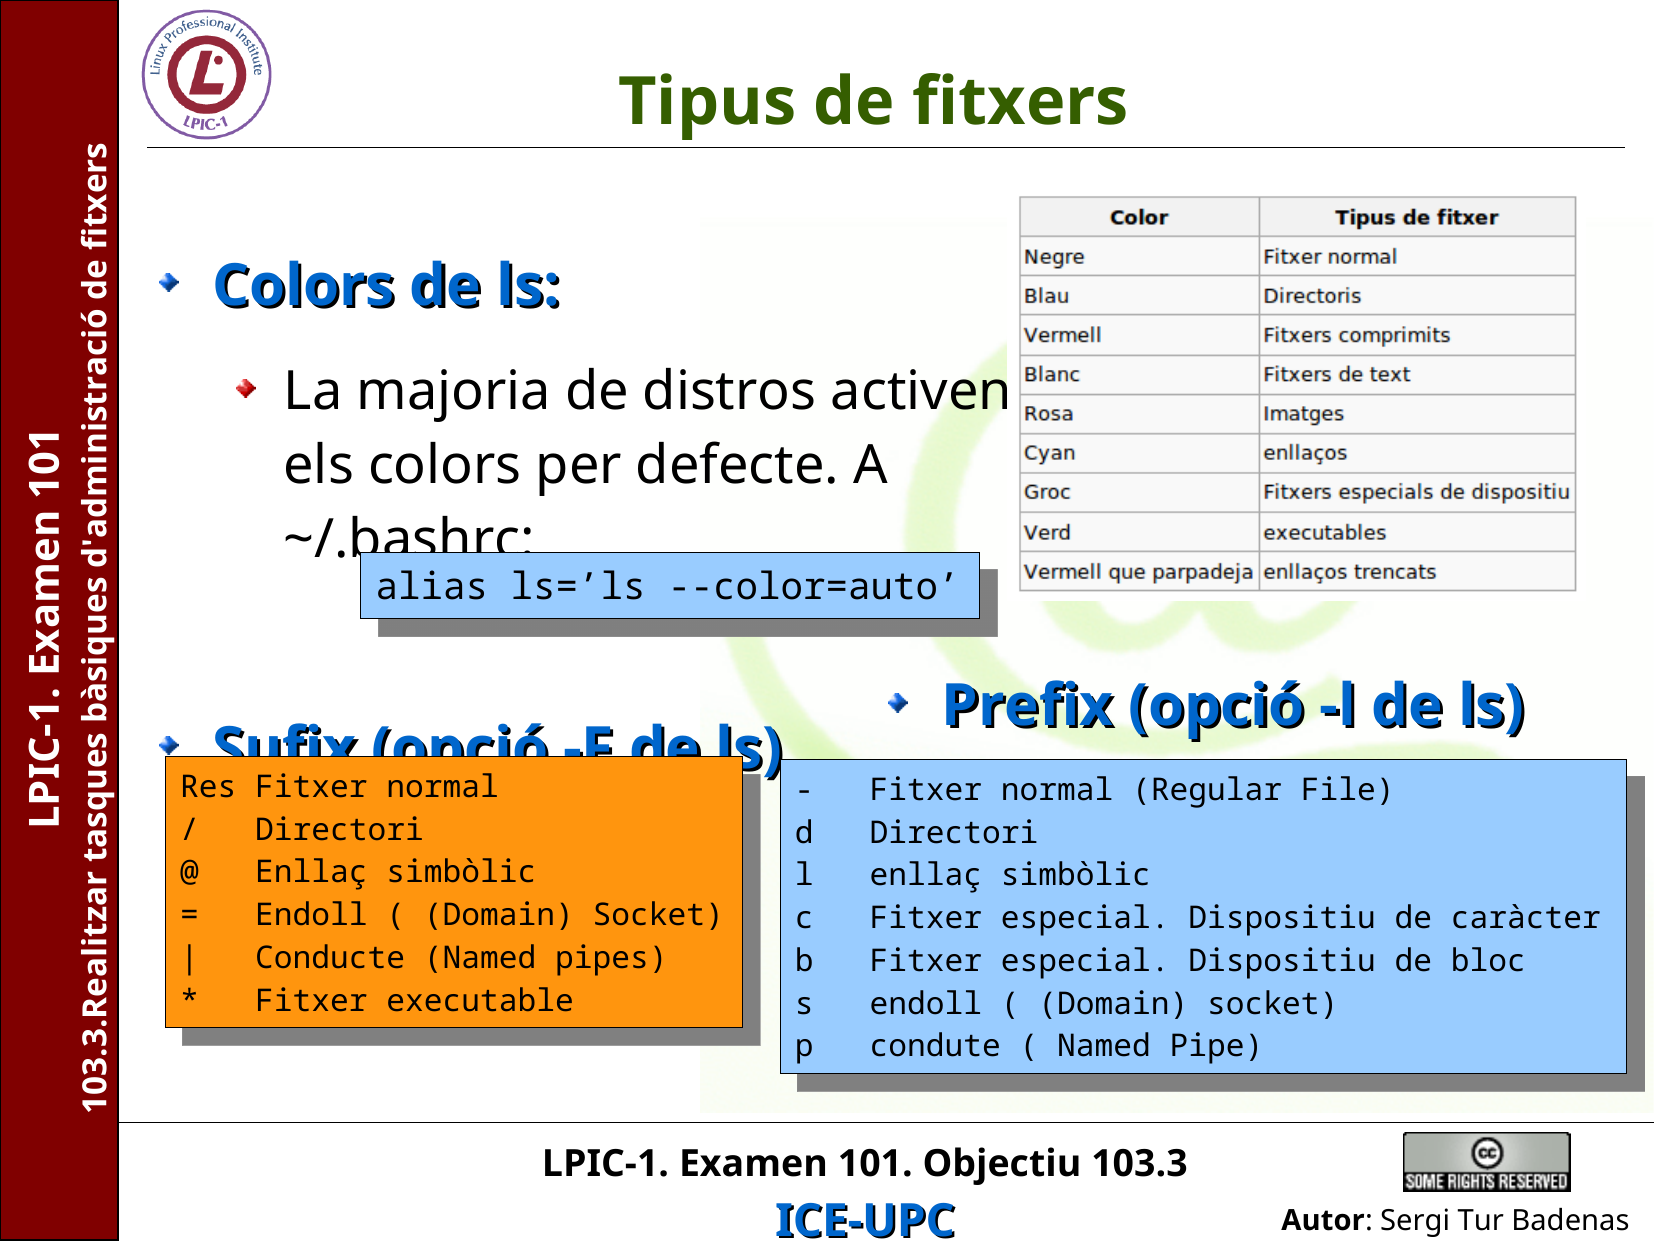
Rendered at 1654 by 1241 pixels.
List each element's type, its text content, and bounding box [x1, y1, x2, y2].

picture [700, 184, 1654, 1113]
text_box Res Fitxer normal / Directori @ Enllaç simbòlic = Endoll ( (Domain) Socket) | Conducte (Named pipes) * Fitxer executable [165, 756, 743, 1012]
text_box - Fitxer normal (Regular File) d Directori l enllaç simbòlic c Fitxer especial. Dispositiu de caràcter b Fitxer especial. Dispositiu de bloc s endoll ( (Domain) socket) p condute ( Named Pipe) [780, 759, 1627, 1039]
picture [135, 5, 277, 56]
text_box alias ls=’ls --color=auto’ [360, 552, 980, 613]
title Tipus de fitxers [129, 56, 1619, 141]
list Colors de ls: La majoria de distros activen els colors per defecte. A ~/.bashrc: Sufix (opció -F de ls) [141, 242, 1014, 1078]
picture [1403, 1132, 1571, 1192]
list Prefix (opció -l de ls) [871, 663, 1528, 759]
